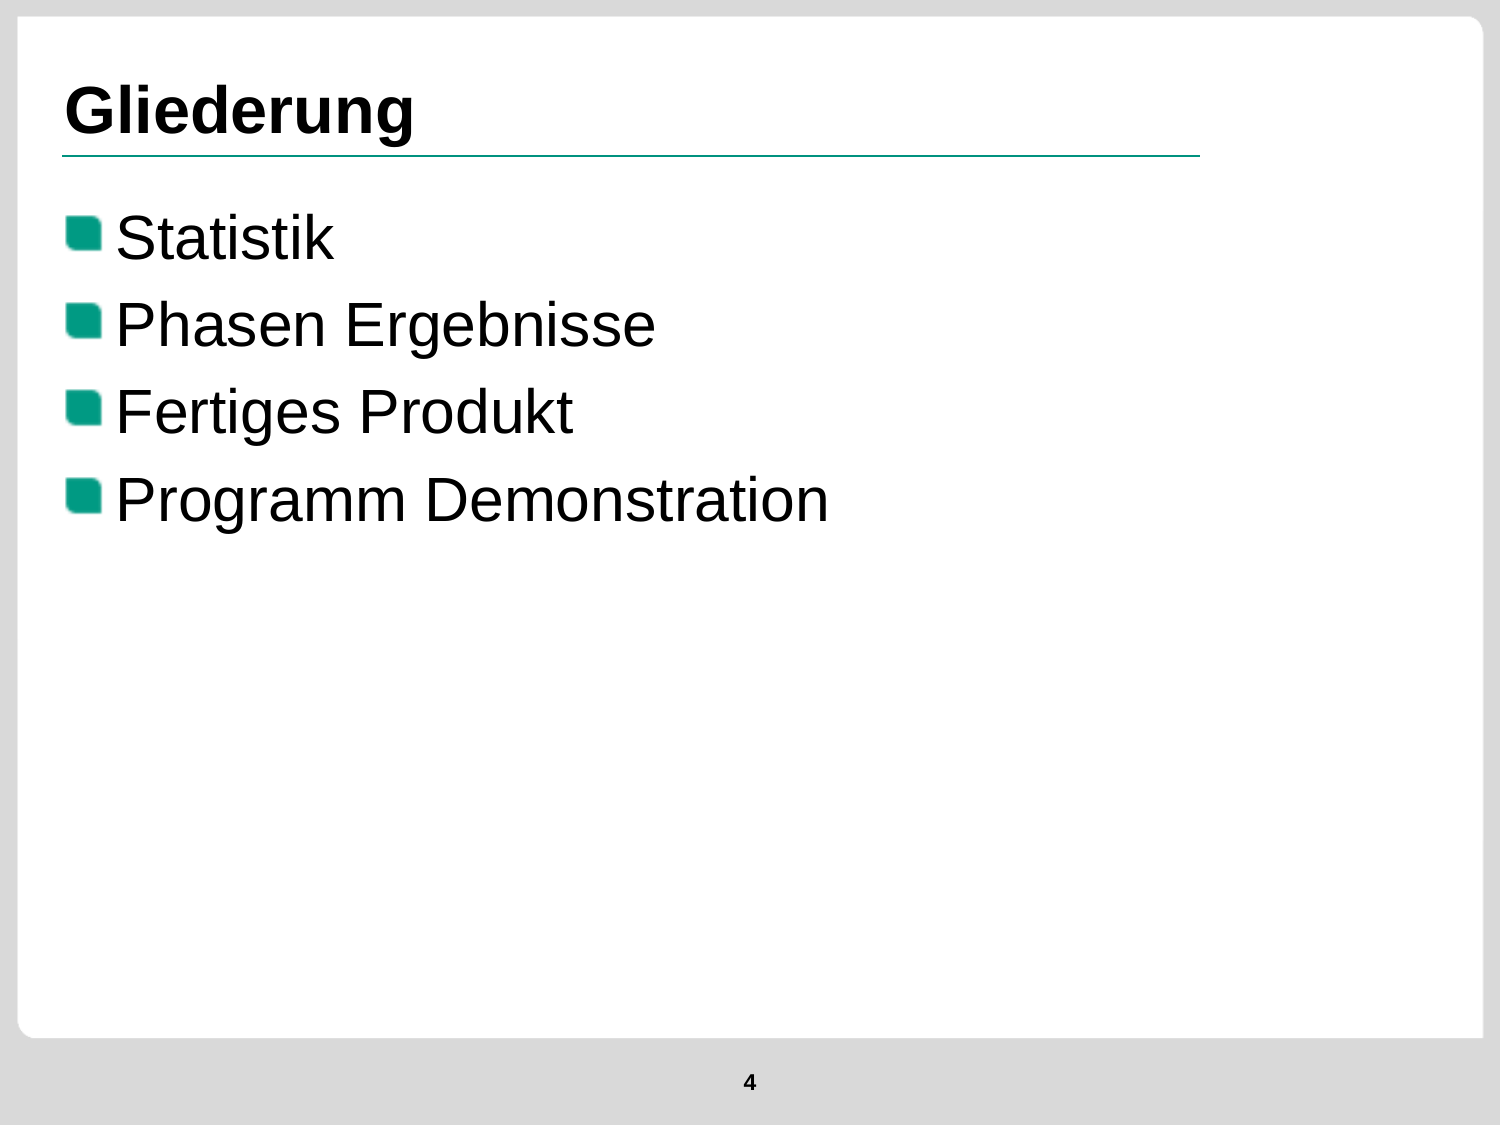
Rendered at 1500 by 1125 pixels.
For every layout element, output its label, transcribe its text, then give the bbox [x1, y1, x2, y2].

picture [0, 0, 1500, 1125]
title Gliederung [64, 54, 1114, 147]
list Statistik Phasen Ergebnisse Fertiges Produkt Programm Demonstration [64, 196, 1471, 1000]
